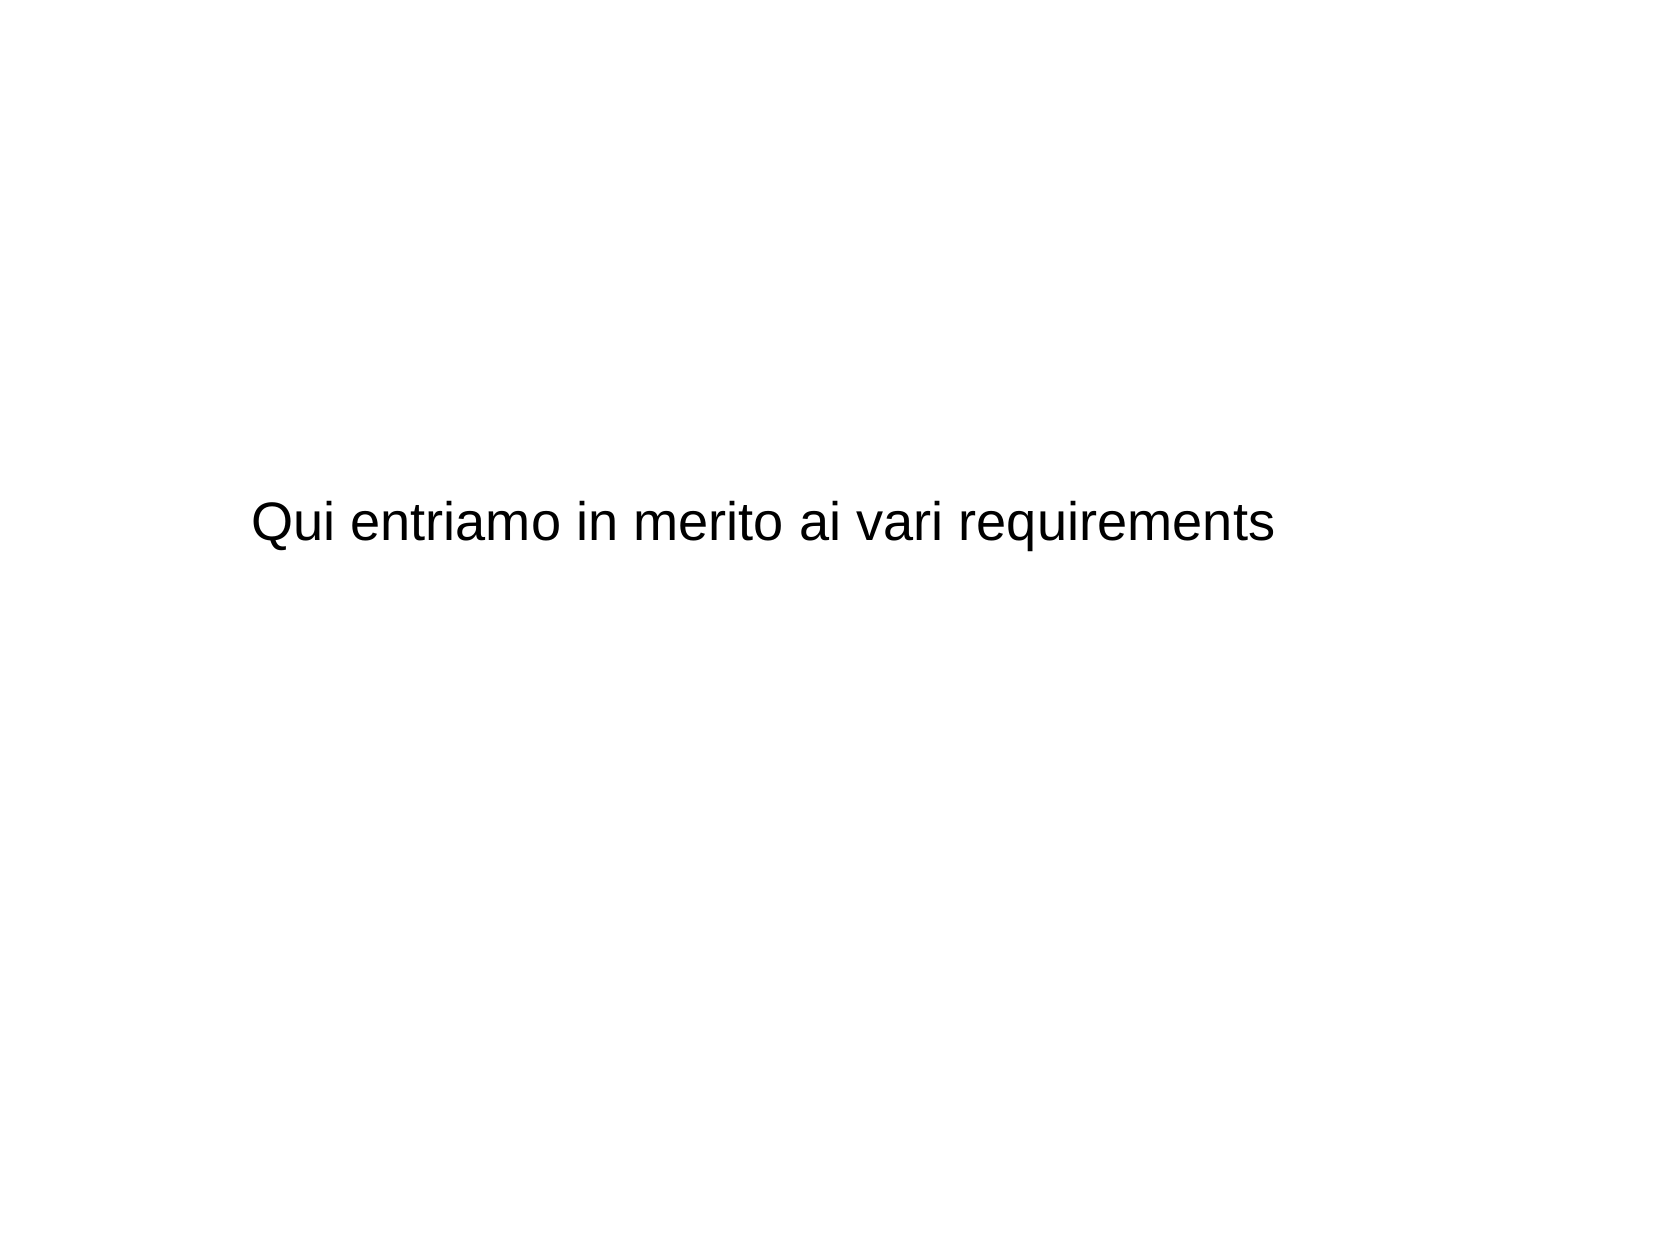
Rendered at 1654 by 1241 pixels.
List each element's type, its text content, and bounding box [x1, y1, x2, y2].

text_box Qui entriamo in merito ai vari requirements [236, 484, 1453, 560]
